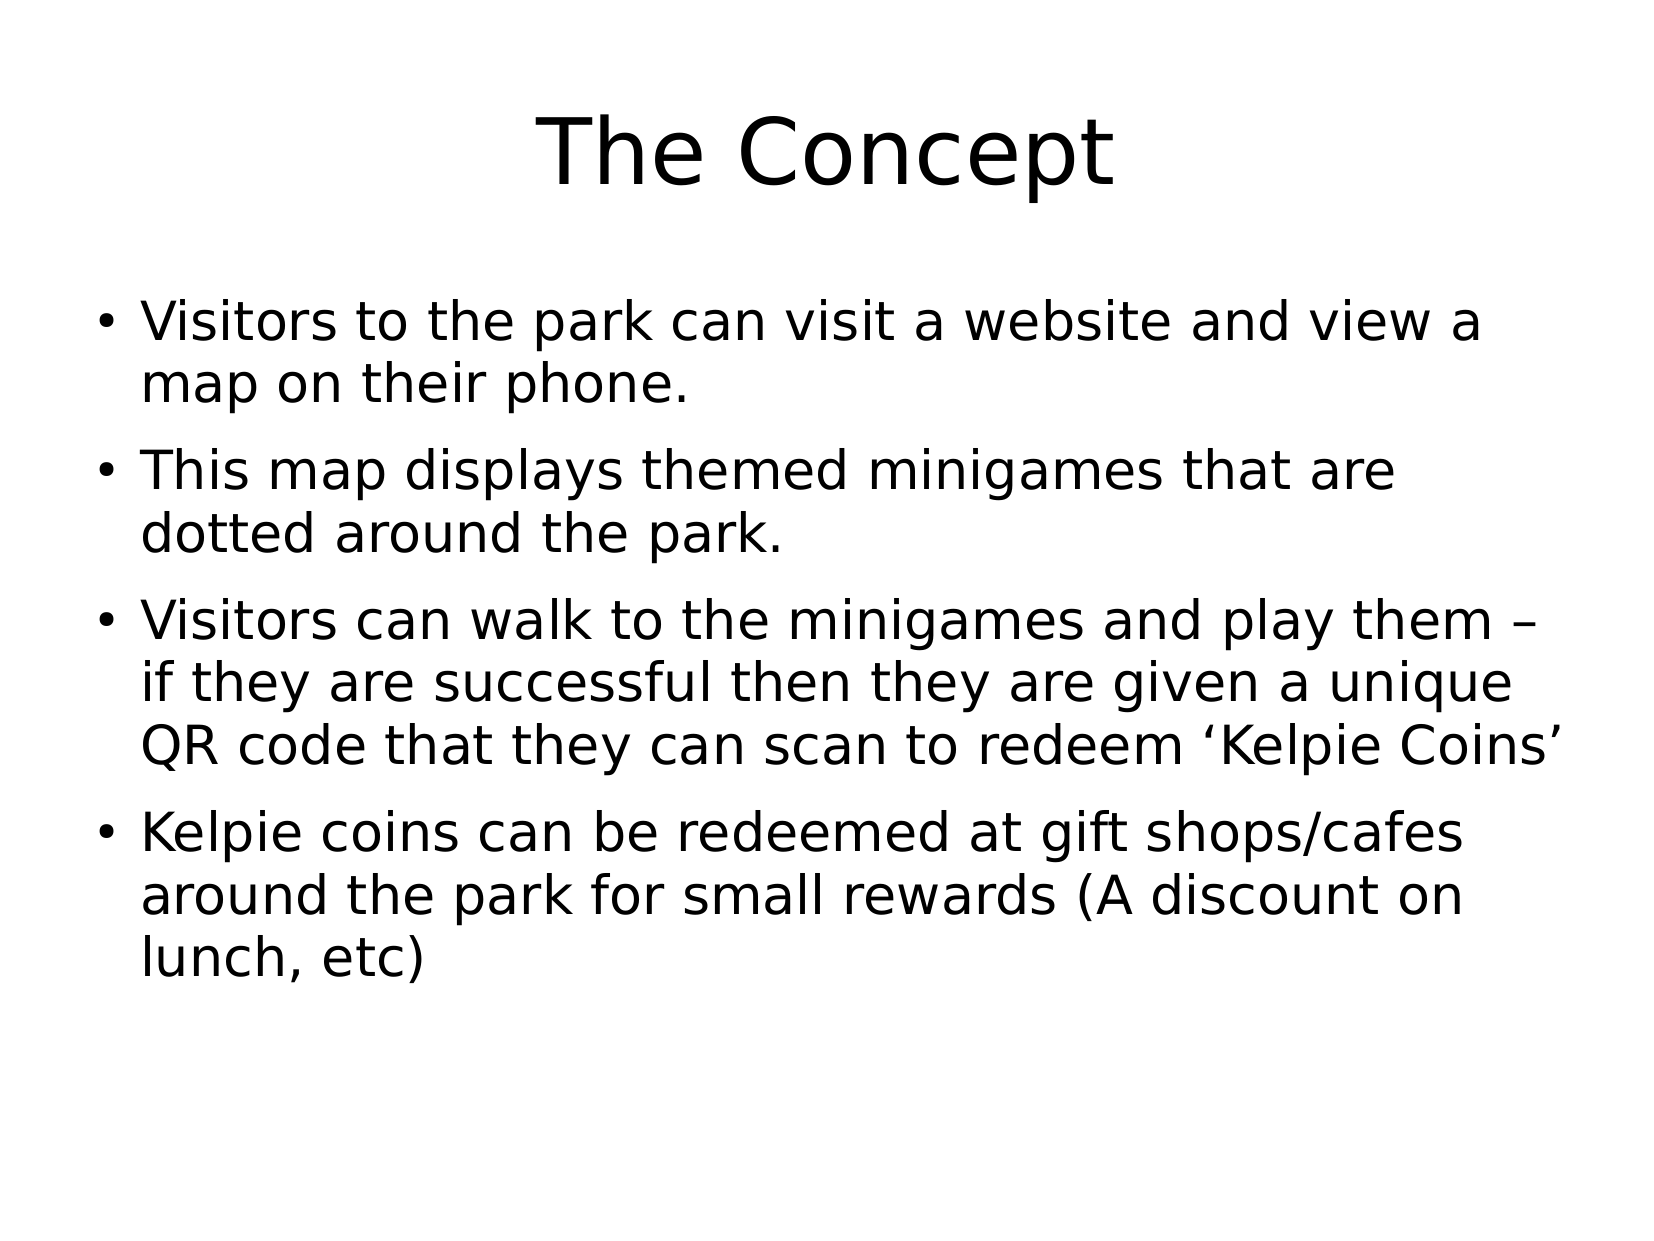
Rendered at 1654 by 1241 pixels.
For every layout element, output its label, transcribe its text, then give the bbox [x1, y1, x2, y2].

title The Concept [82, 49, 1571, 257]
list Visitors to the park can visit a website and view a map on their phone. This map displays themed minigames that are dotted around the park. Visitors can walk to the minigames and play them – if they are successful then they are given a unique QR code that they can scan to redeem ‘Kelpie Coins’ Kelpie coins can be redeemed at gift shops/cafes around the park for small rewards (A discount on lunch, etc) [82, 290, 1571, 1010]
